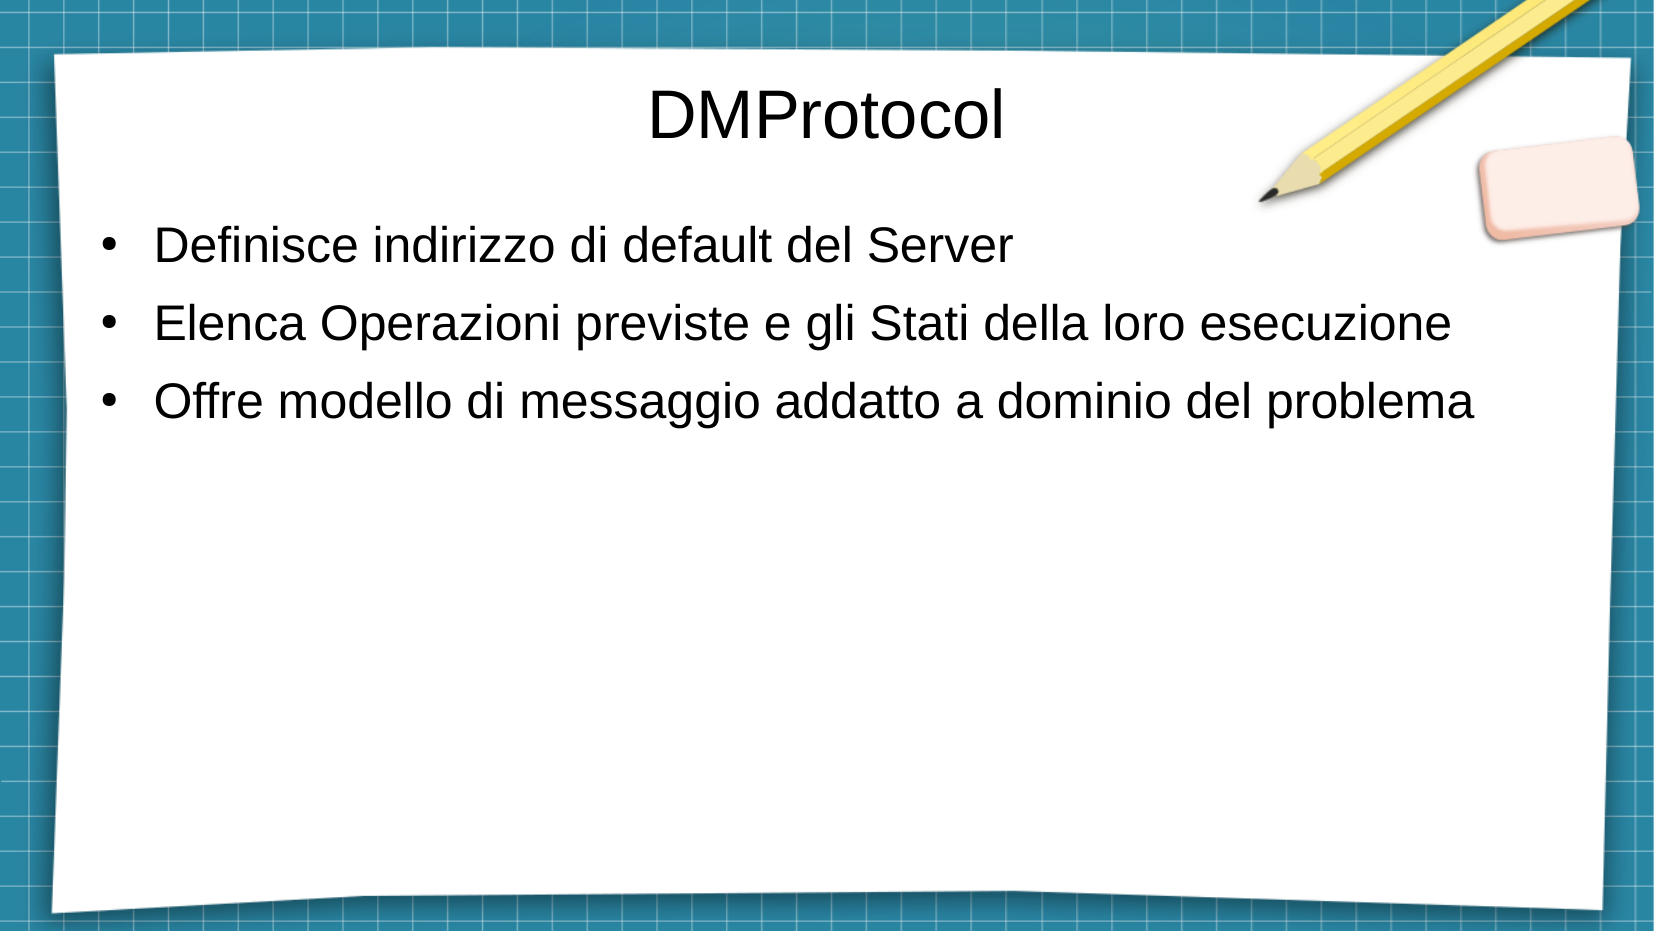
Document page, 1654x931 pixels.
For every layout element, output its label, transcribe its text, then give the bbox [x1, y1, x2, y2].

title DMProtocol [82, 37, 1571, 193]
list Definisce indirizzo di default del Server Elenca Operazioni previste e gli Stati della loro esecuzione Offre modello di messaggio addatto a dominio del problema [82, 217, 1571, 758]
picture [0, 0, 1654, 931]
